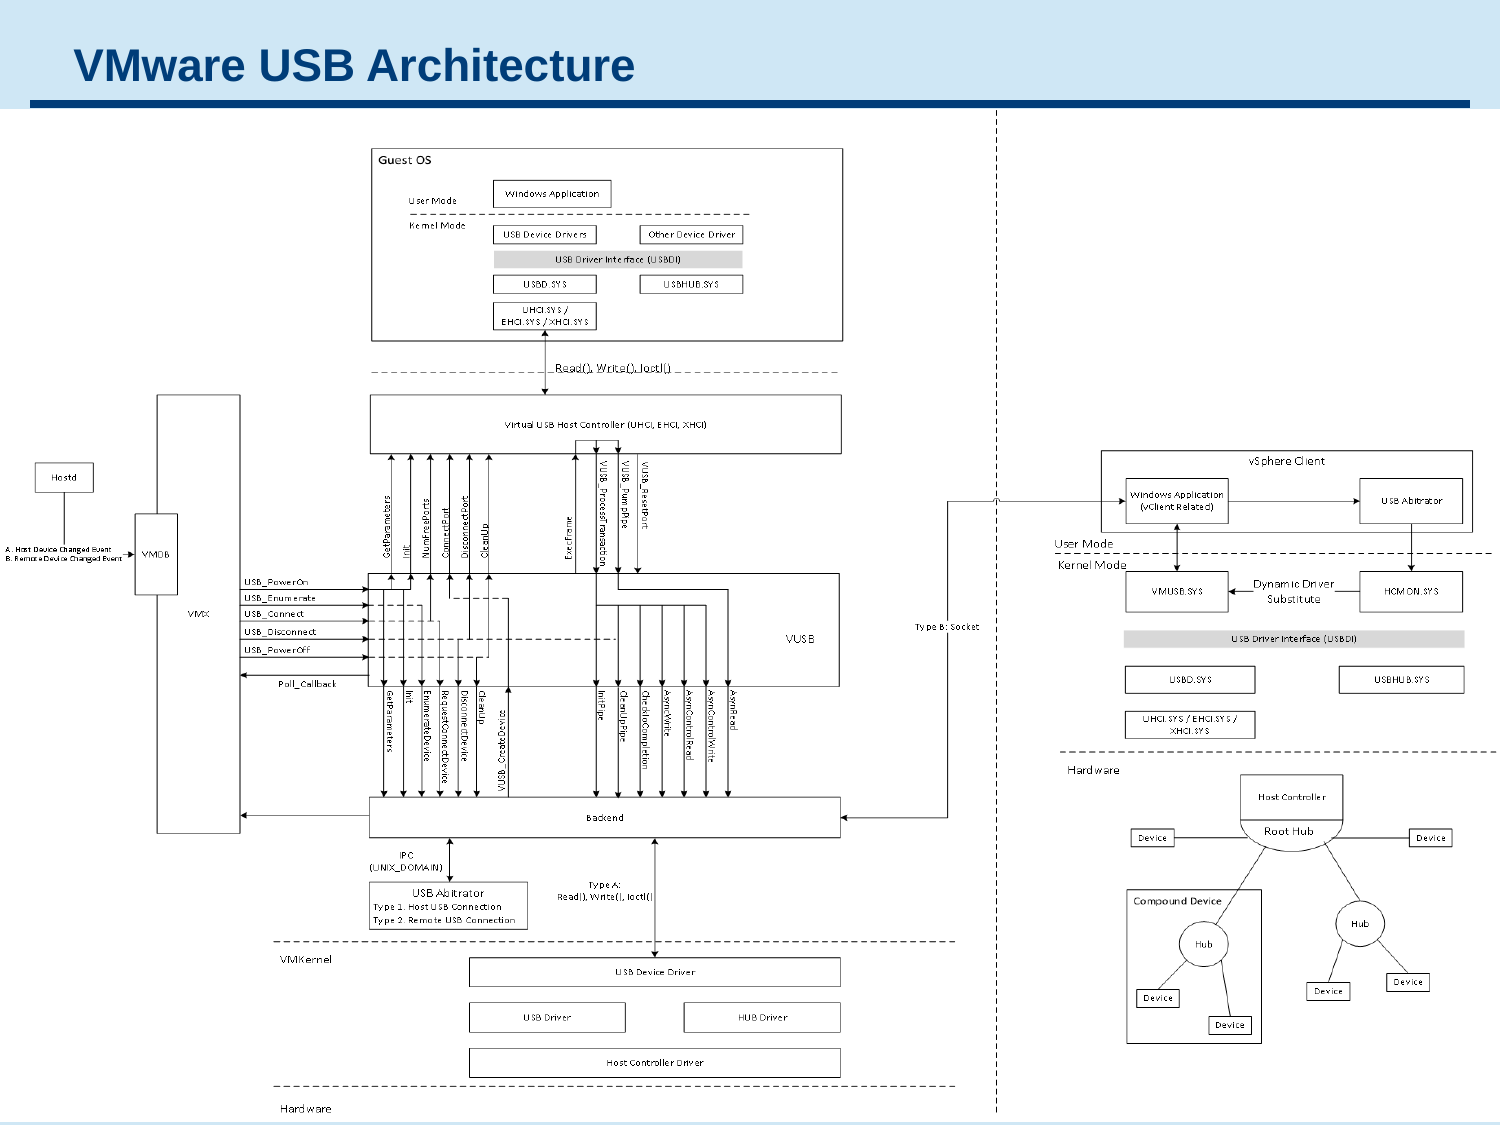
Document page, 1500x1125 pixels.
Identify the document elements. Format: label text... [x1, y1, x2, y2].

title VMware USB Architecture [58, 28, 1452, 83]
picture [0, 109, 1500, 1122]
